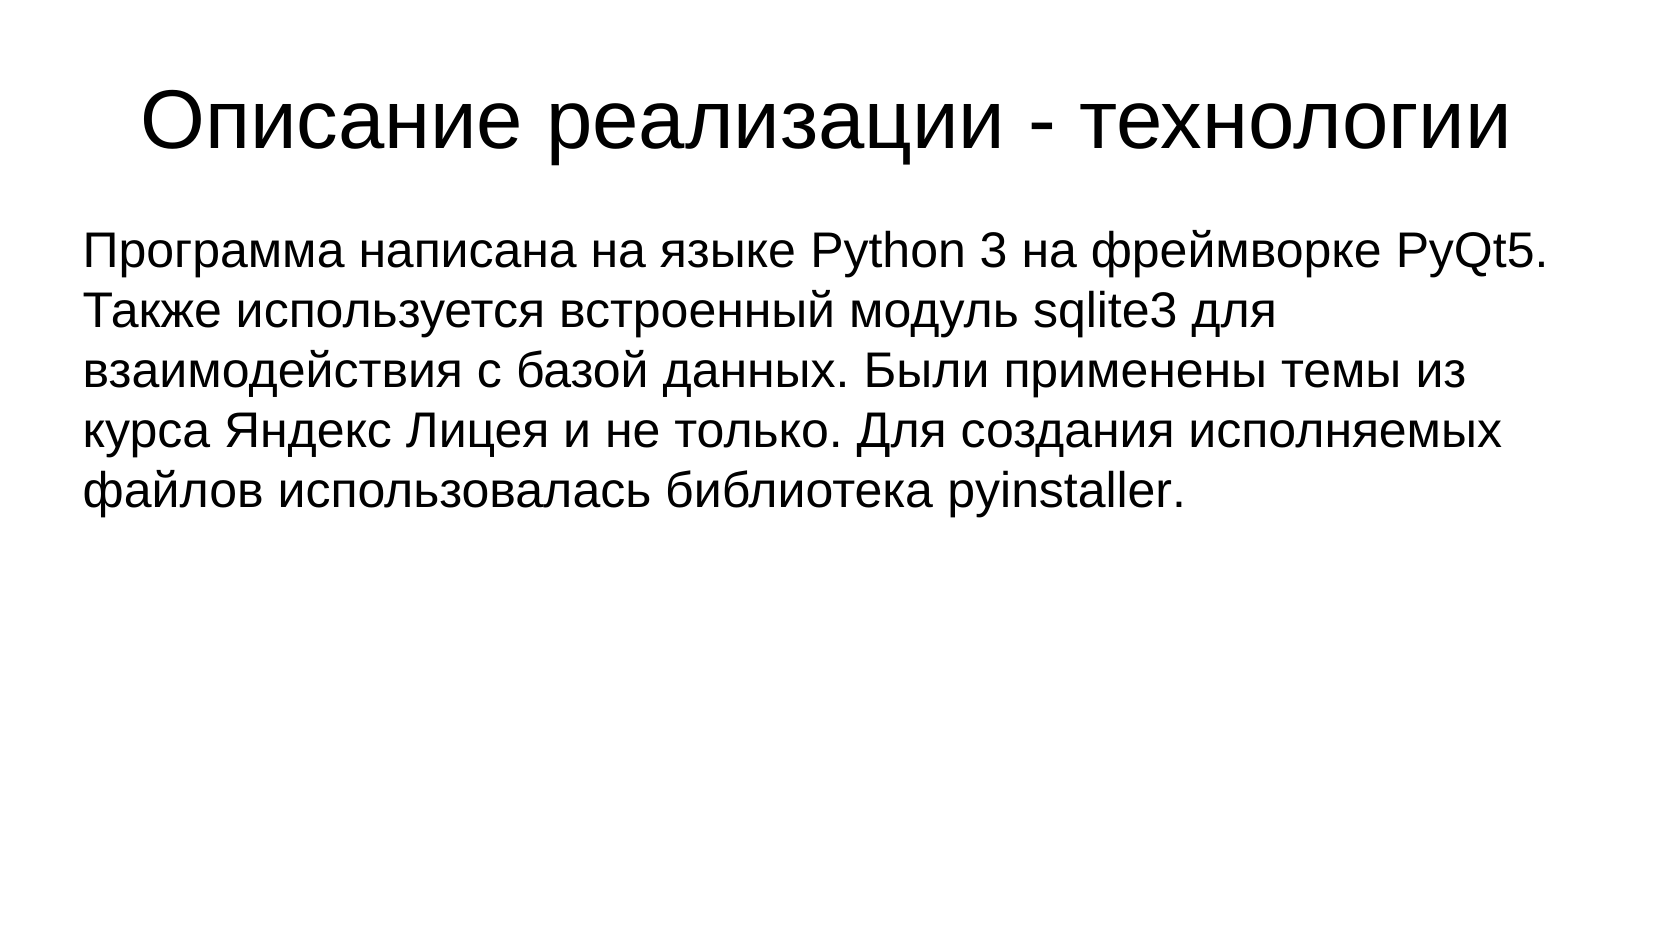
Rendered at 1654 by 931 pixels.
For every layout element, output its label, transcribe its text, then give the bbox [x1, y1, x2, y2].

title Описание реализации - технологии [82, 37, 1571, 193]
list Программа написана на языке Python 3 на фреймворке PyQt5. Также используется встроенный модуль sqlite3 для взаимодействия с базой данных. Были применены темы из курса Яндекс Лицея и не только. Для создания исполняемых файлов использовалась библиотека pyinstaller. [82, 217, 1571, 758]
